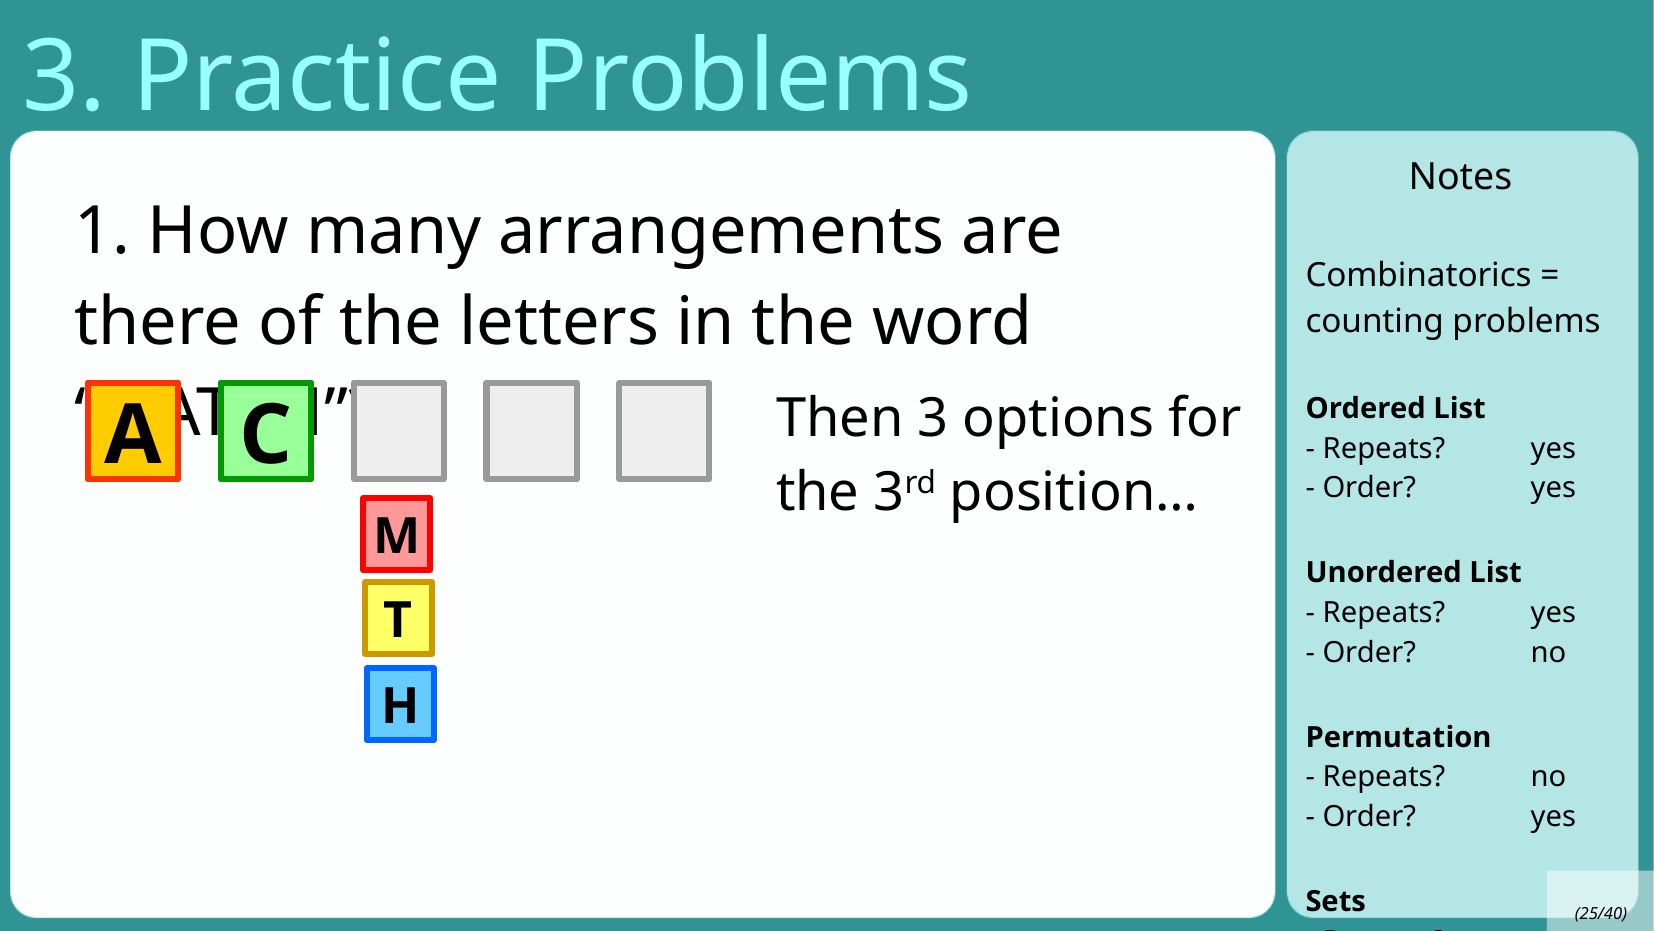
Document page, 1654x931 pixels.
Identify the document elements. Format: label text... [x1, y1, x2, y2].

text_box [619, 382, 710, 480]
text_box T [364, 582, 433, 655]
text_box [353, 382, 444, 480]
text_box 1. How many arrangements are there of the letters in the word “MATCH”? [74, 182, 1244, 371]
text_box Notes Combinatorics = counting problems Ordered List - Repeats? yes - Order? yes Unordered List - Repeats? yes - Order? no Permutation - Repeats? no - Order? yes Sets - Repeats? no - Order? no [1290, 141, 1631, 858]
title 3. Practice Problems [22, 13, 1511, 130]
text_box C [220, 382, 311, 480]
text_box H [366, 668, 434, 741]
text_box Then 3 options for the 3rd position… [776, 378, 1249, 857]
text_box (<number>/40) [1546, 877, 1654, 931]
text_box A [87, 382, 178, 480]
text_box M [363, 498, 431, 571]
text_box [486, 382, 577, 480]
picture [0, 0, 1654, 931]
